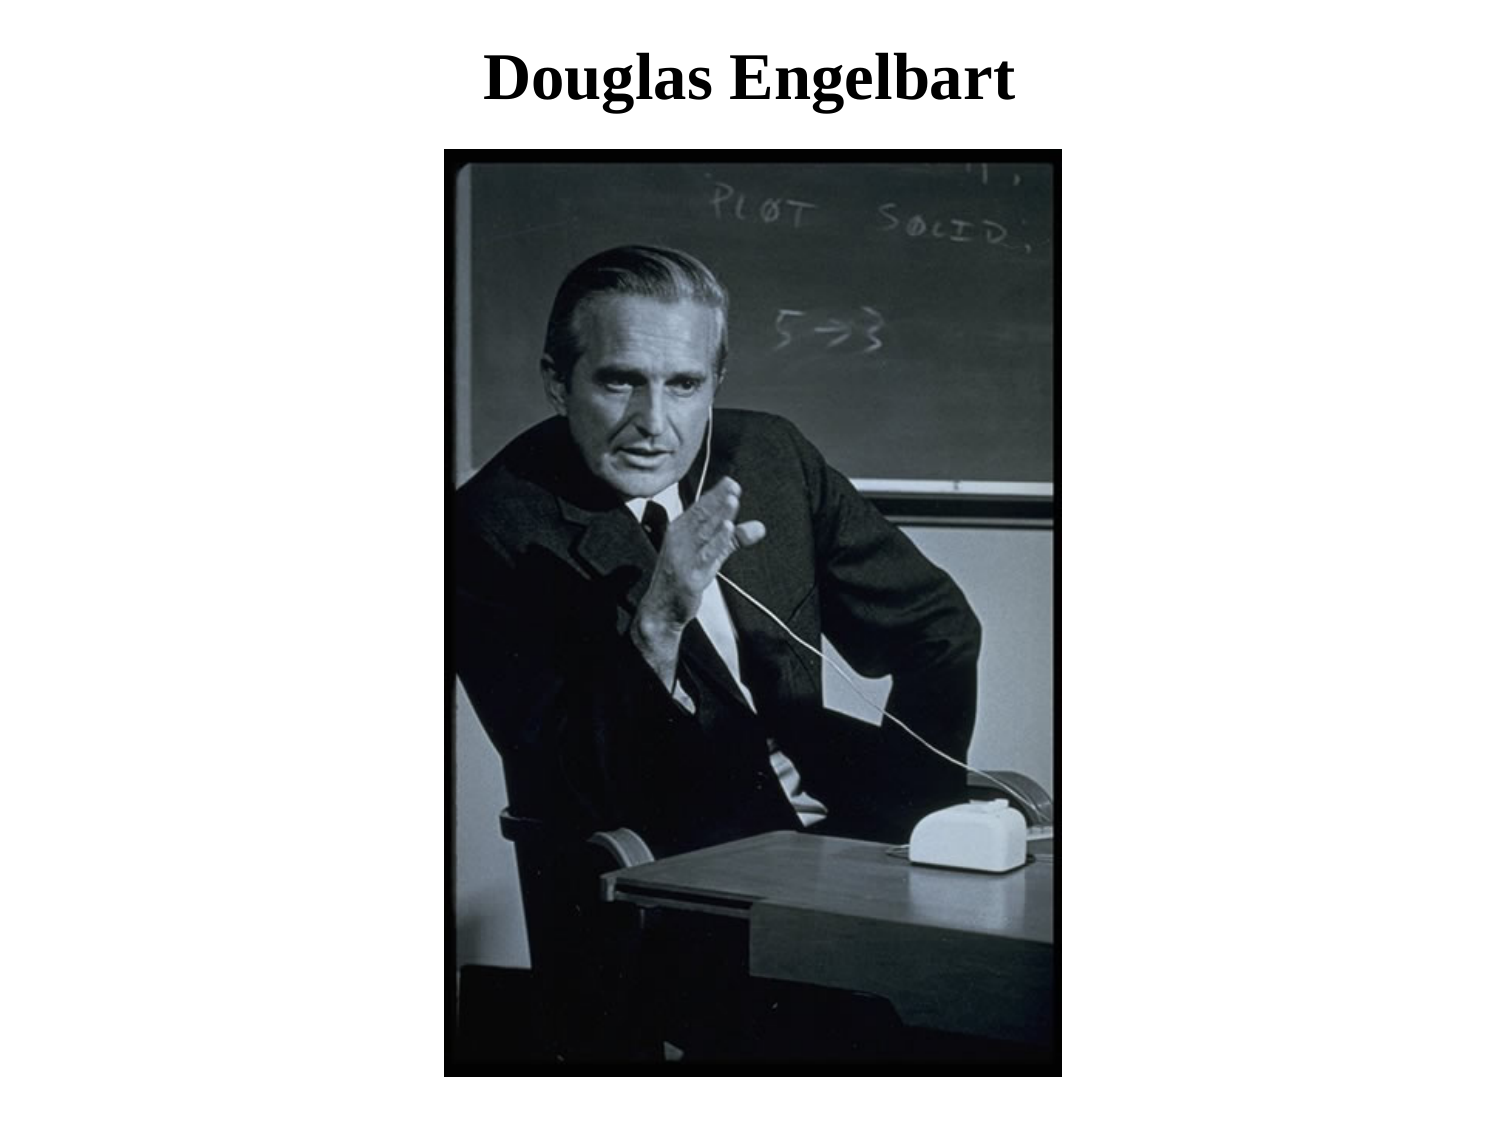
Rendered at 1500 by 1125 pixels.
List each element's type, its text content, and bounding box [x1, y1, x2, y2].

picture [444, 149, 1062, 1077]
title Douglas Engelbart [112, 0, 1387, 176]
